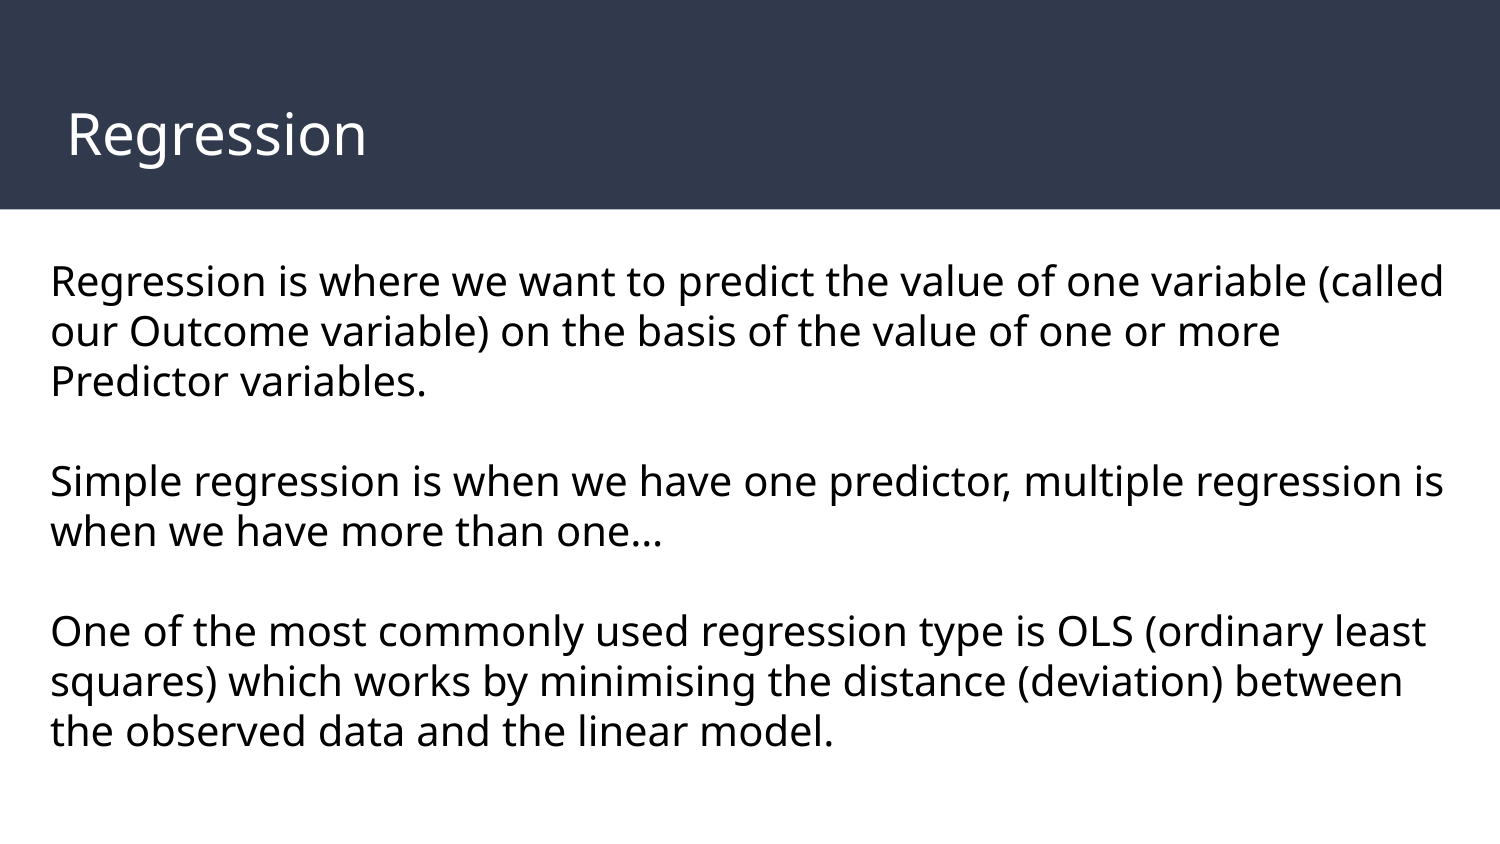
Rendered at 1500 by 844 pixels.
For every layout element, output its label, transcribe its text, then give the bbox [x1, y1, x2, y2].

title Regression [51, 82, 1449, 185]
text_box Regression is where we want to predict the value of one variable (called our Outcome variable) on the basis of the value of one or more Predictor variables. Simple regression is when we have one predictor, multiple regression is when we have more than one… One of the most commonly used regression type is OLS (ordinary least squares) which works by minimising the distance (deviation) between the observed data and the linear model. [35, 239, 1467, 821]
